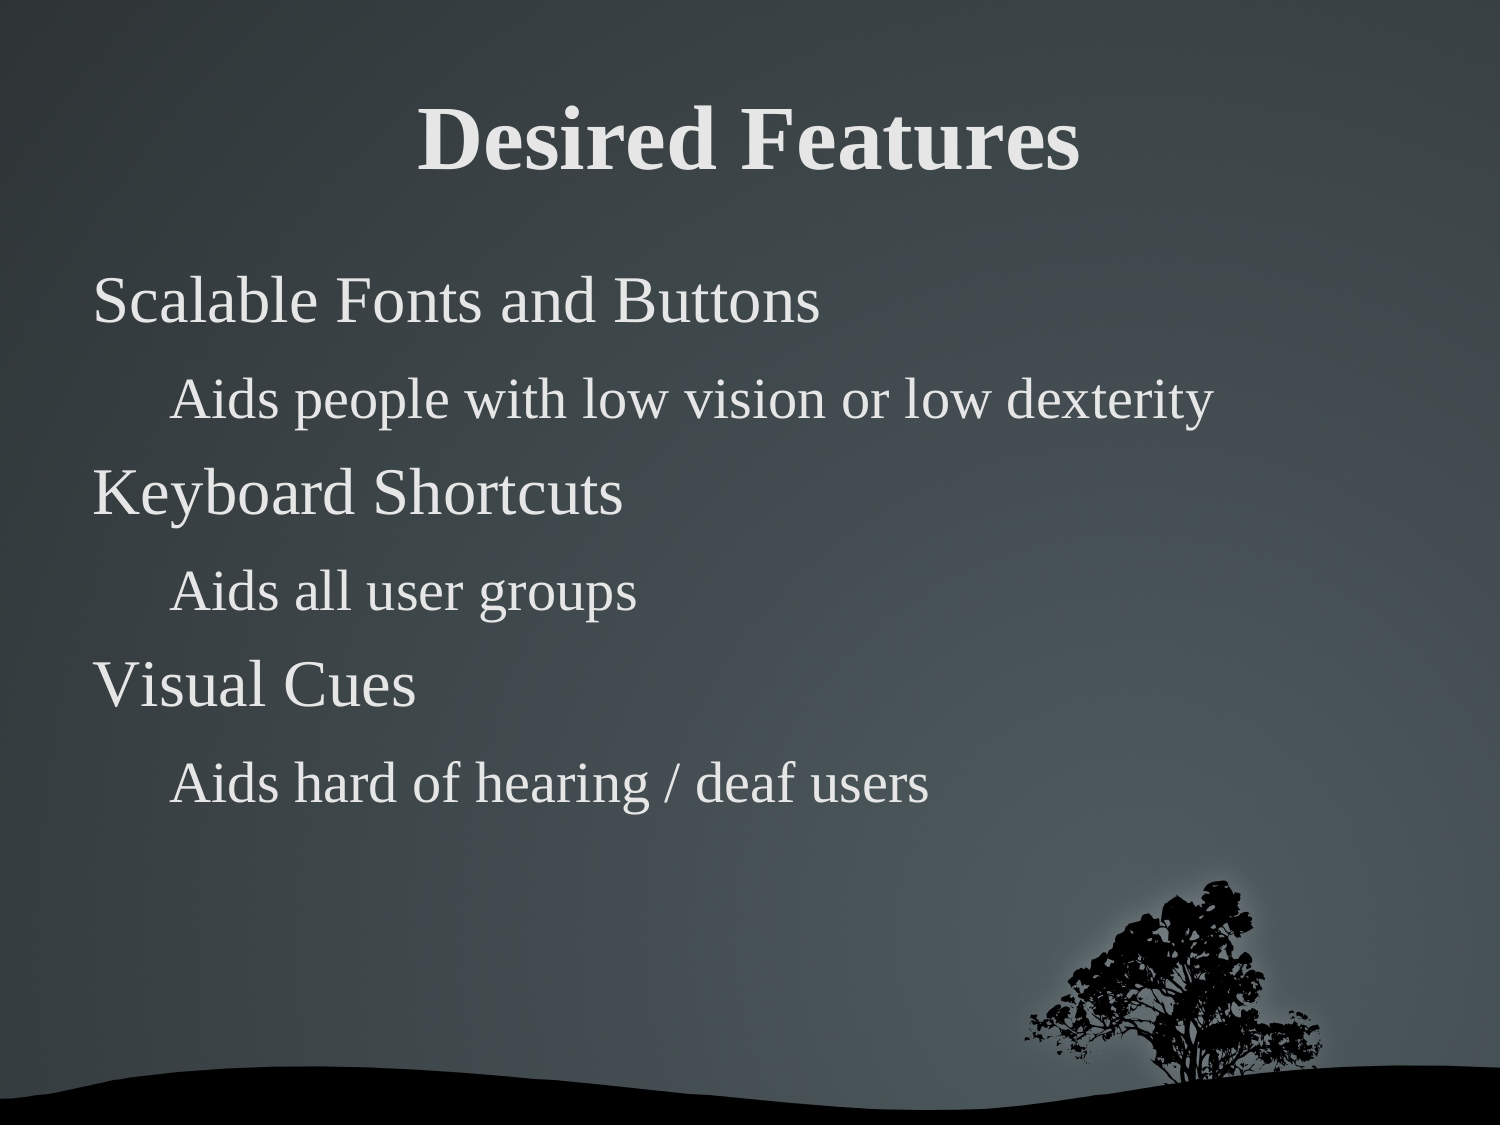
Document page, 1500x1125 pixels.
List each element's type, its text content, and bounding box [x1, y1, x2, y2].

picture [0, 0, 1500, 1125]
title Desired Features [75, 37, 1425, 241]
list Scalable Fonts and Buttons Aids people with low vision or low dexterity Keyboard Shortcuts Aids all user groups Visual Cues Aids hard of hearing / deaf users [75, 263, 1425, 1006]
